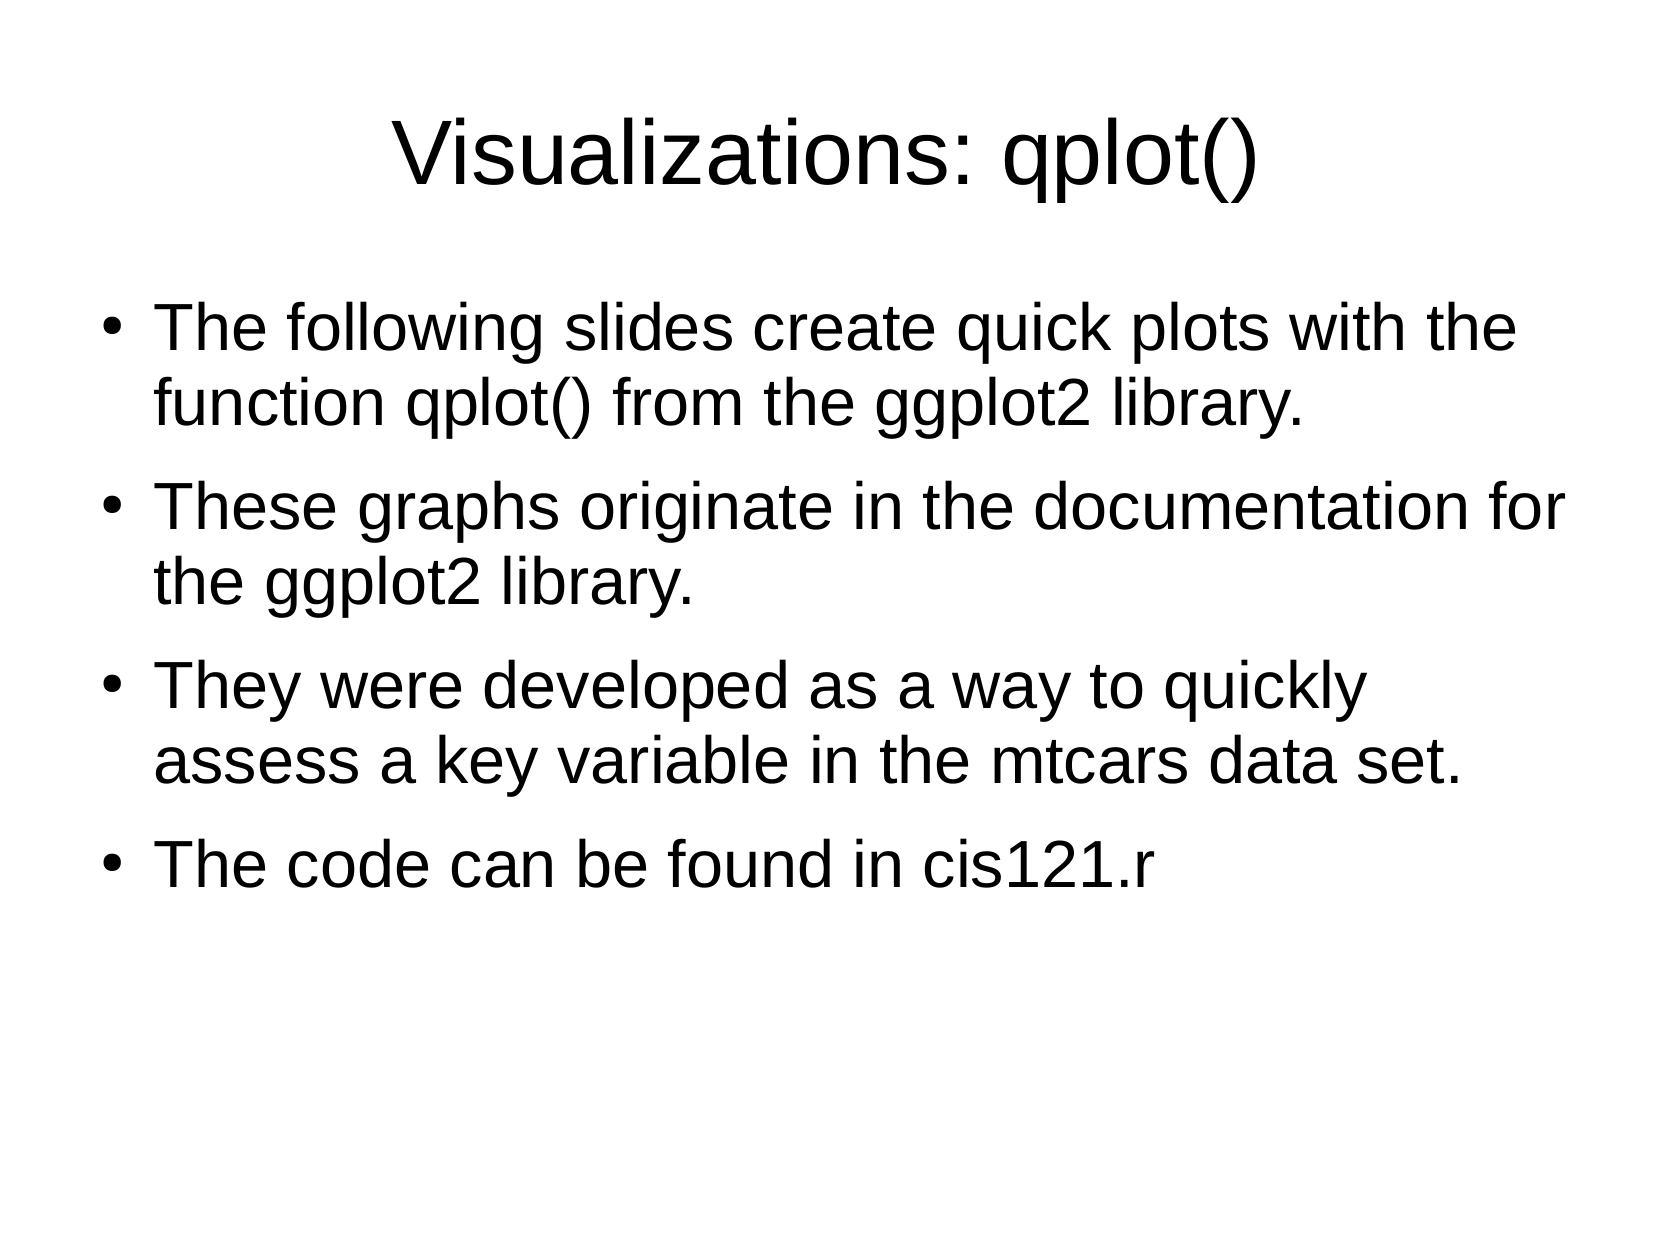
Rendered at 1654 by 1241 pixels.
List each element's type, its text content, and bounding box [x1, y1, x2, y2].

title Visualizations: qplot() [82, 49, 1571, 257]
list The following slides create quick plots with the function qplot() from the ggplot2 library. These graphs originate in the documentation for the ggplot2 library. They were developed as a way to quickly assess a key variable in the mtcars data set. The code can be found in cis121.r [82, 290, 1571, 1010]
